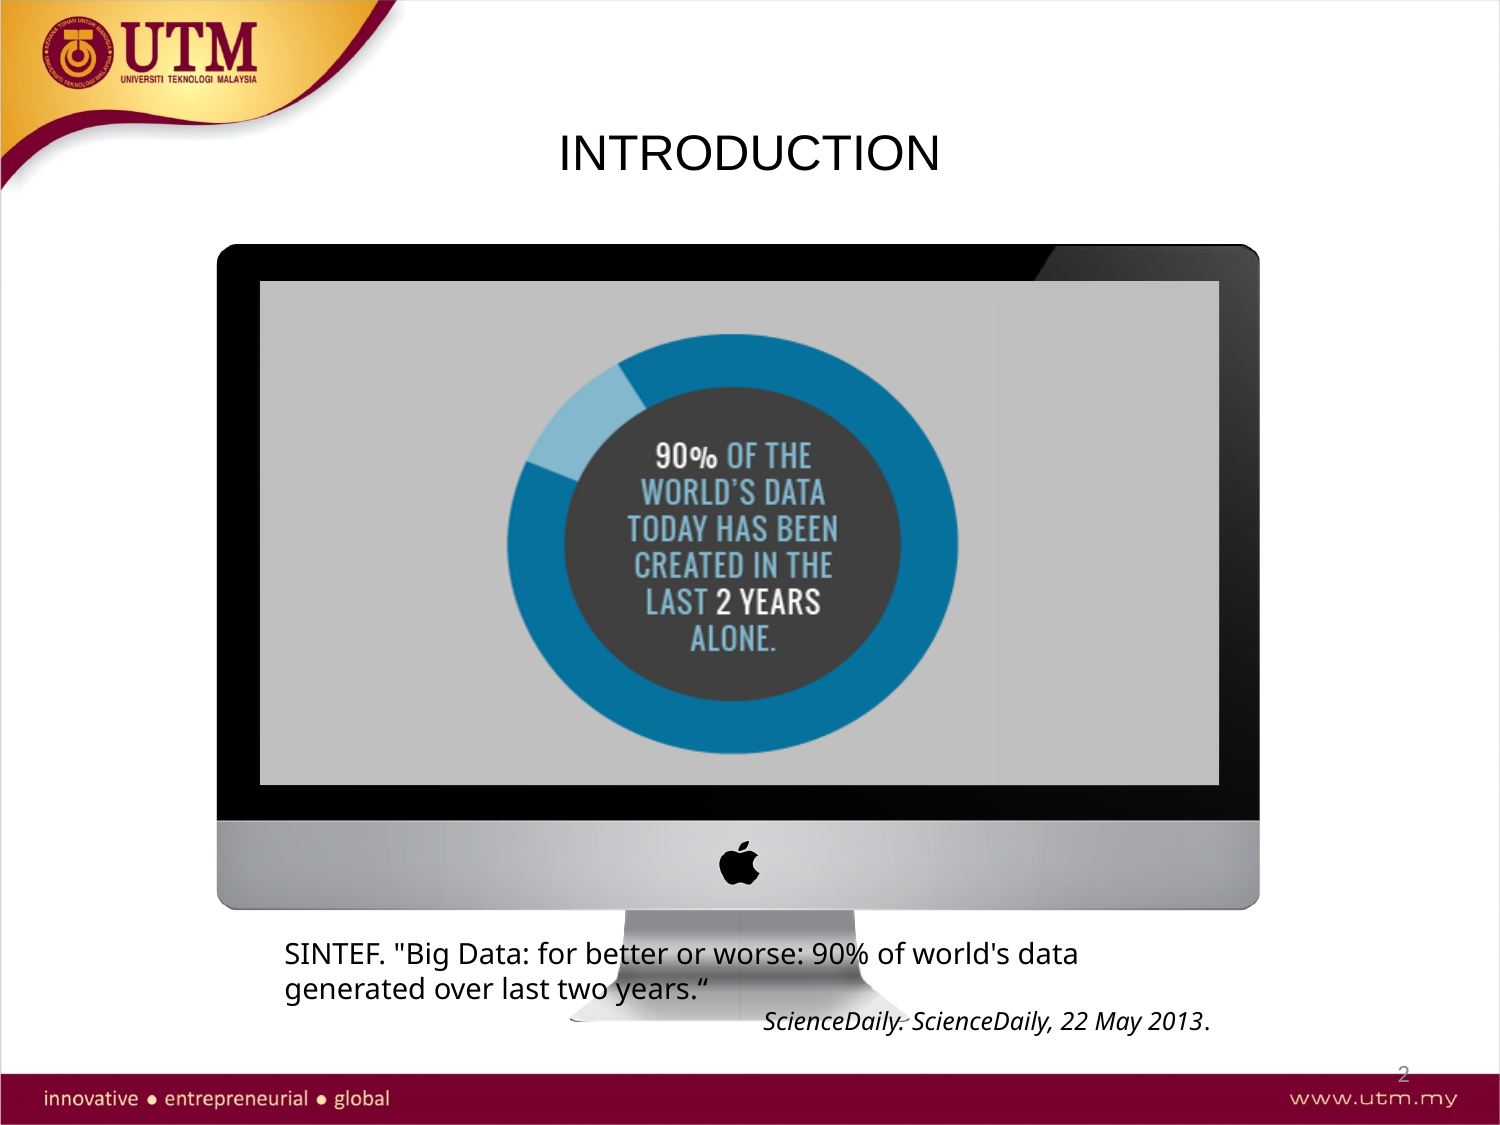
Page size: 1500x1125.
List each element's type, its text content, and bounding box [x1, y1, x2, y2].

text_box SINTEF. "Big Data: for better or worse: 90% of world's data generated over last two years.“ ScienceDaily. ScienceDaily, 22 May 2013. [269, 928, 1232, 1043]
picture [0, 0, 1500, 1125]
text_box INTRODUCTION [194, 117, 1305, 188]
